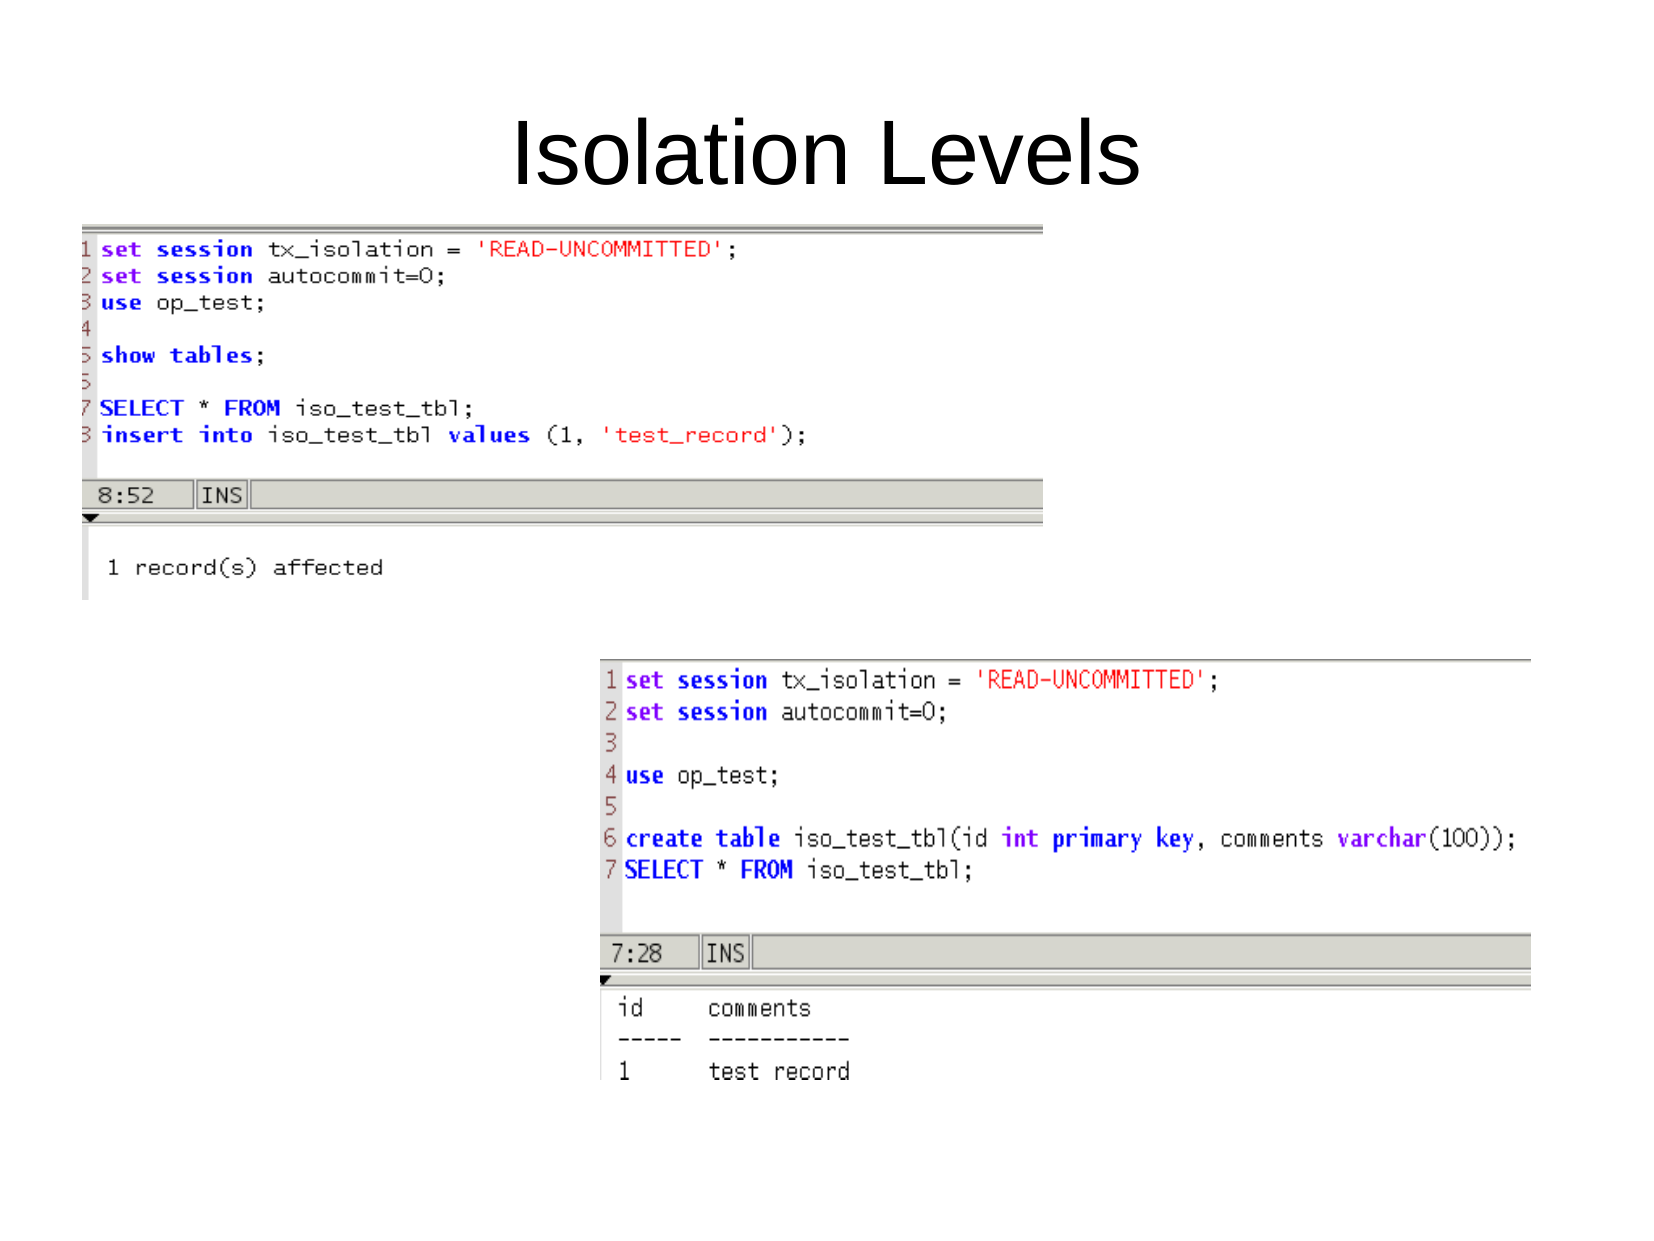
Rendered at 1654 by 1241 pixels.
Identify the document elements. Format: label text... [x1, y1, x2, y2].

picture [600, 659, 1531, 1081]
picture [82, 224, 1043, 601]
title Isolation Levels [82, 49, 1571, 257]
